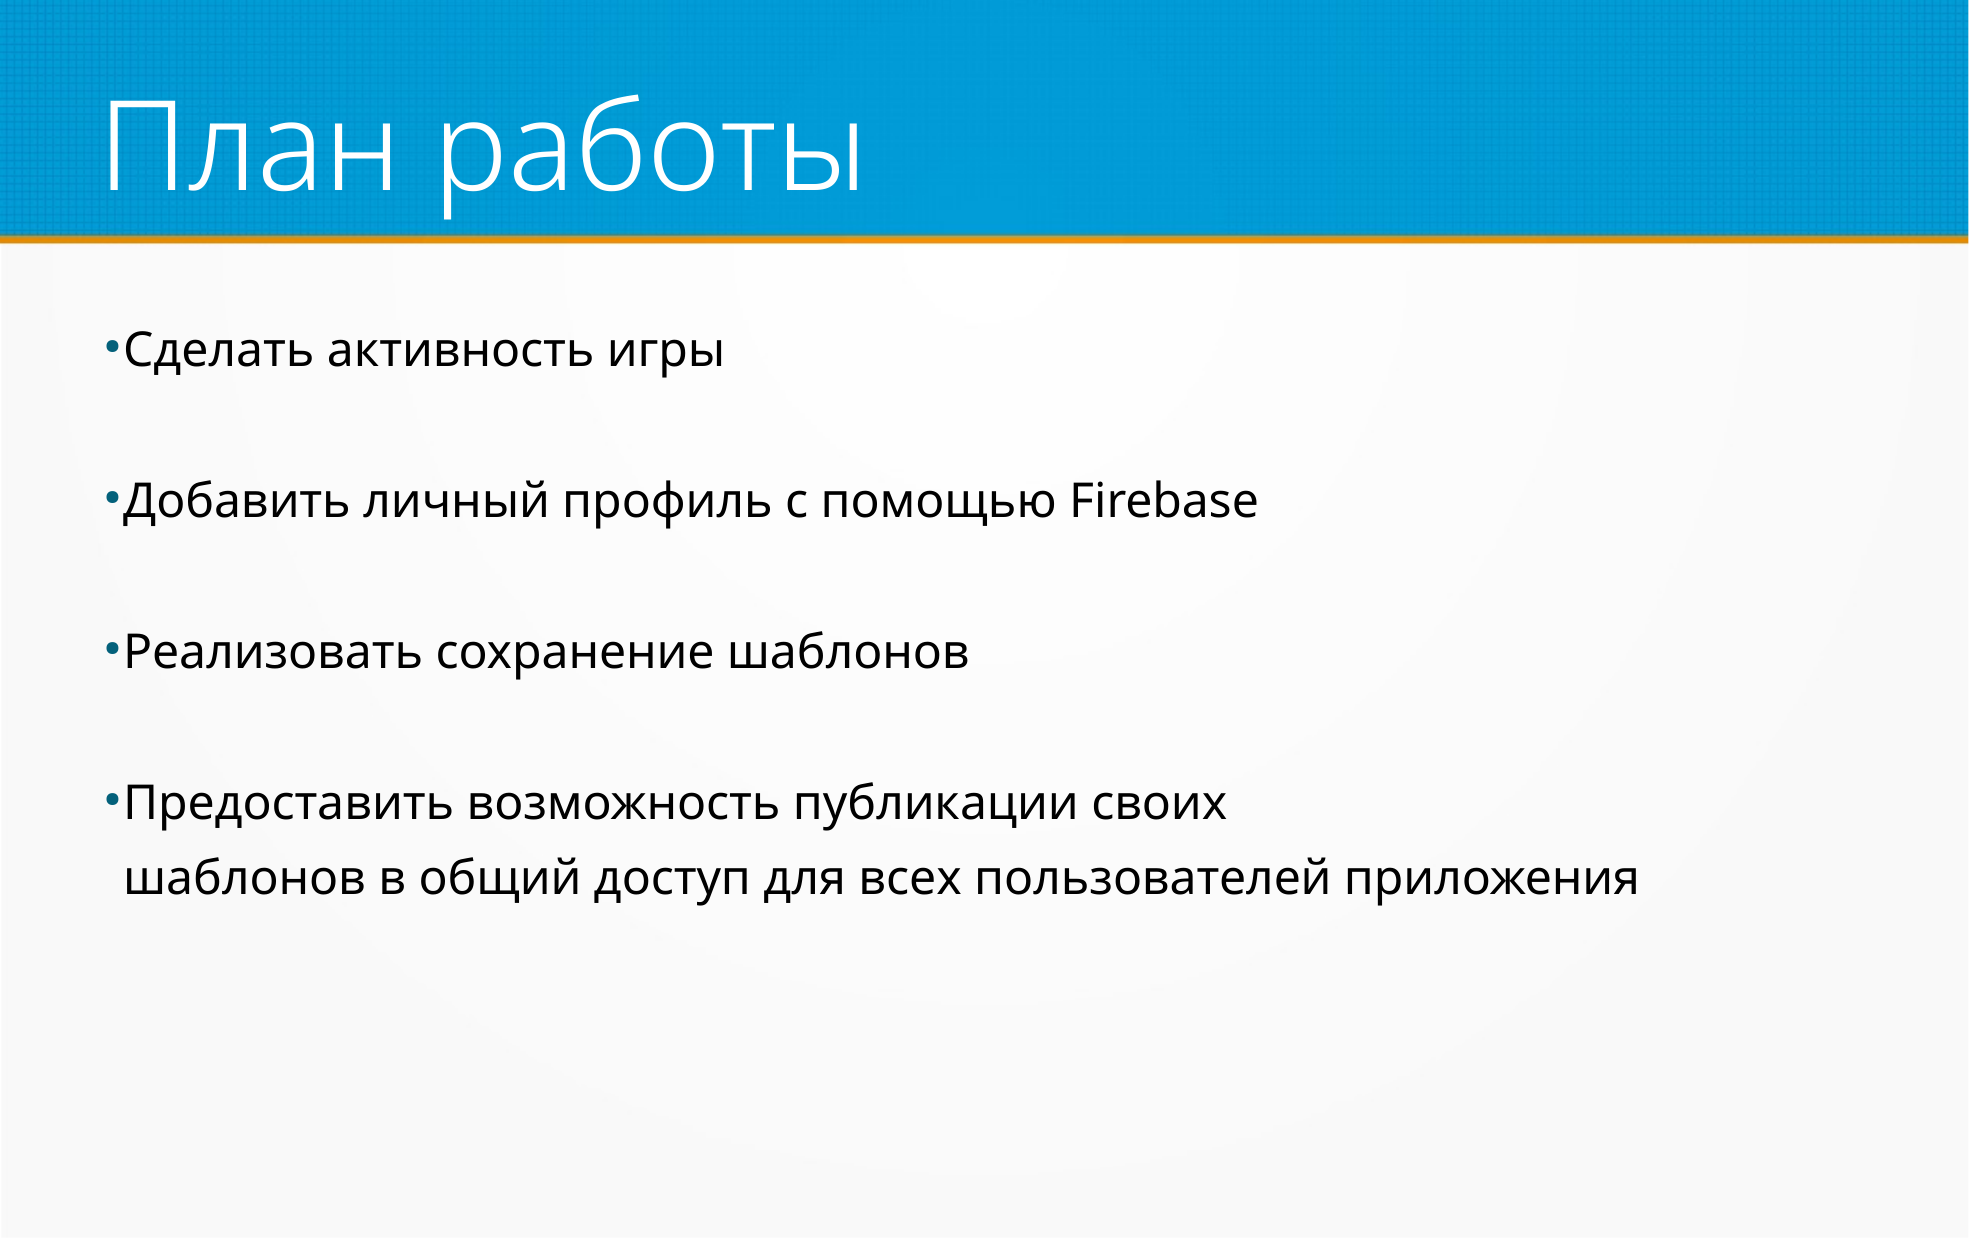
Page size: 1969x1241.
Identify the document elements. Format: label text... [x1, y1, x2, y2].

list Сделать активность игры Добавить личный профиль с помощью Firebase Реализовать сохранение шаблонов Предоставить возможность публикации своих шаблонов в общий доступ для всех пользователей приложения [98, 315, 1902, 910]
title План работы [98, 19, 1870, 227]
picture [0, 233, 1969, 1241]
